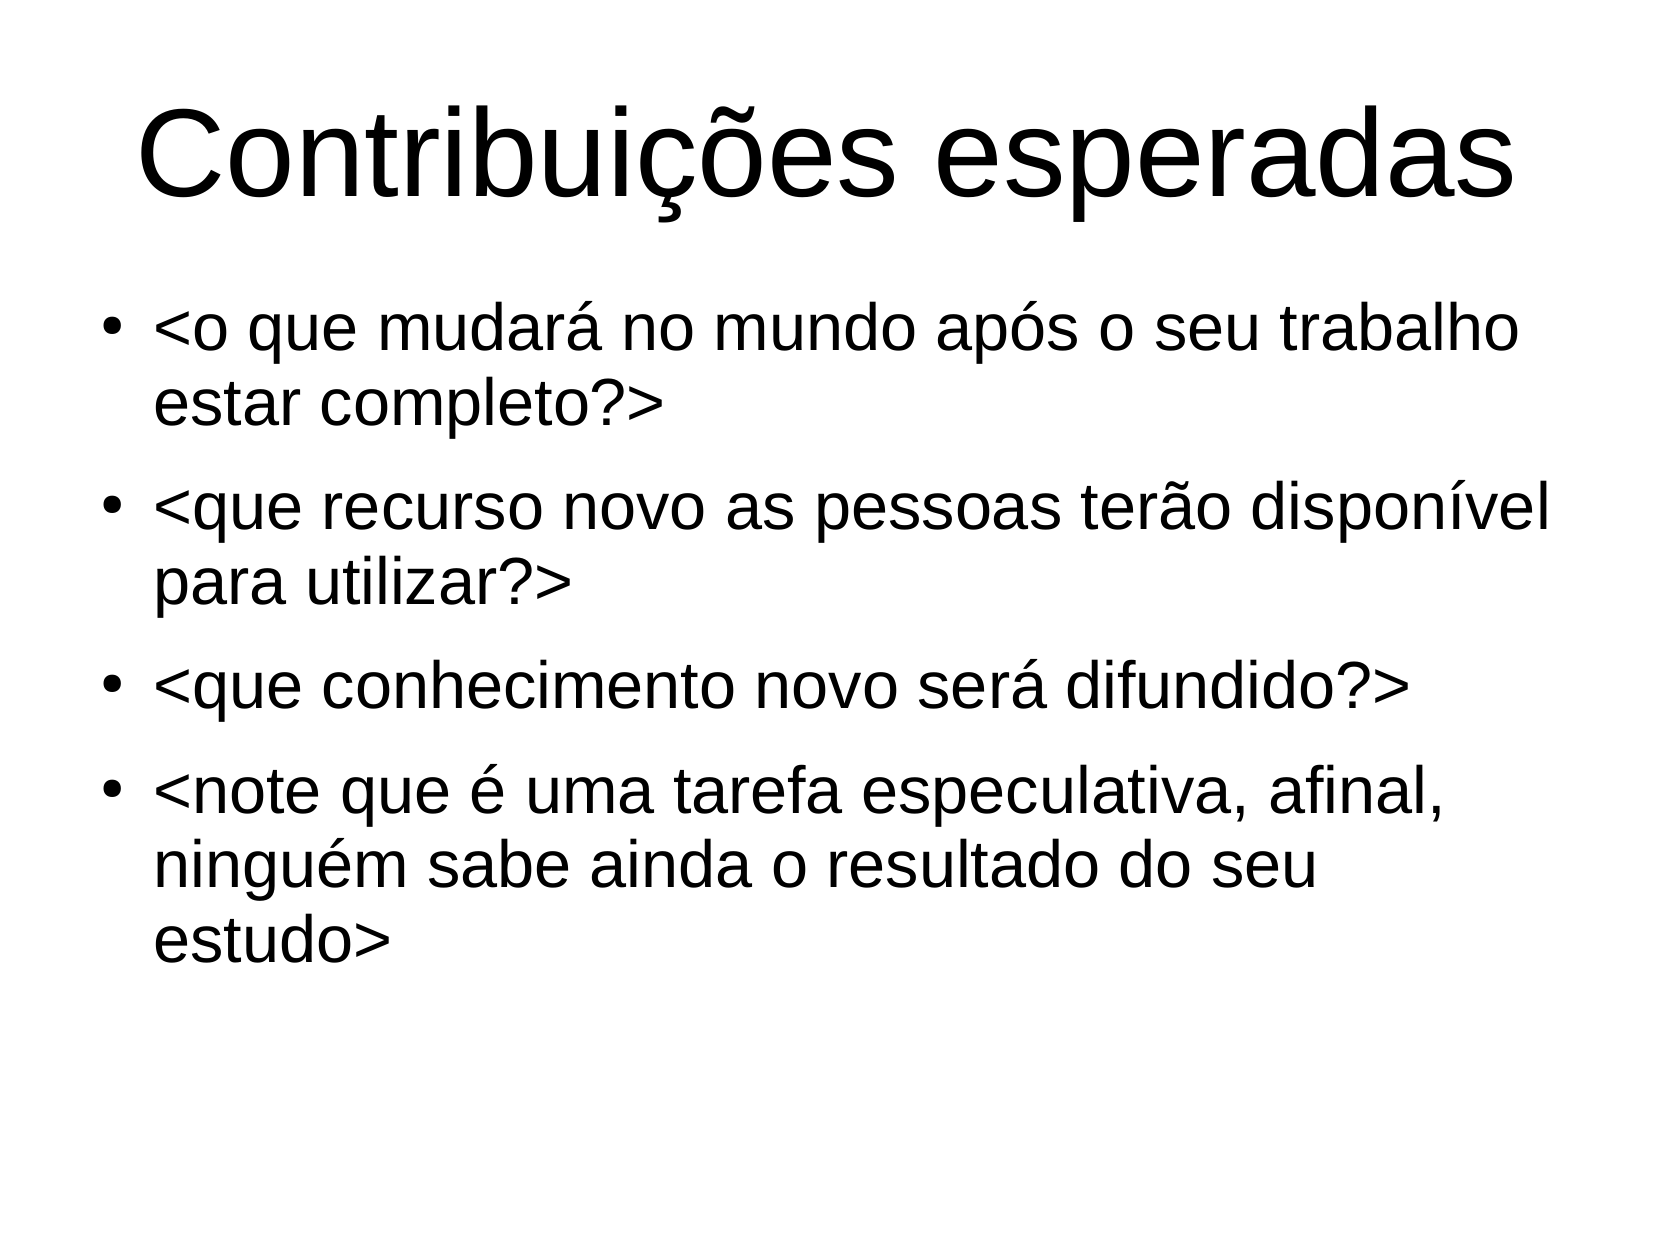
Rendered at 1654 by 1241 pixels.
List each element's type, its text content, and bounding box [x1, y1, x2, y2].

list <o que mudará no mundo após o seu trabalho estar completo?> <que recurso novo as pessoas terão disponível para utilizar?> <que conhecimento novo será difundido?> <note que é uma tarefa especulativa, afinal, ninguém sabe ainda o resultado do seu estudo> [82, 290, 1571, 1010]
title Contribuições esperadas [82, 49, 1571, 257]
